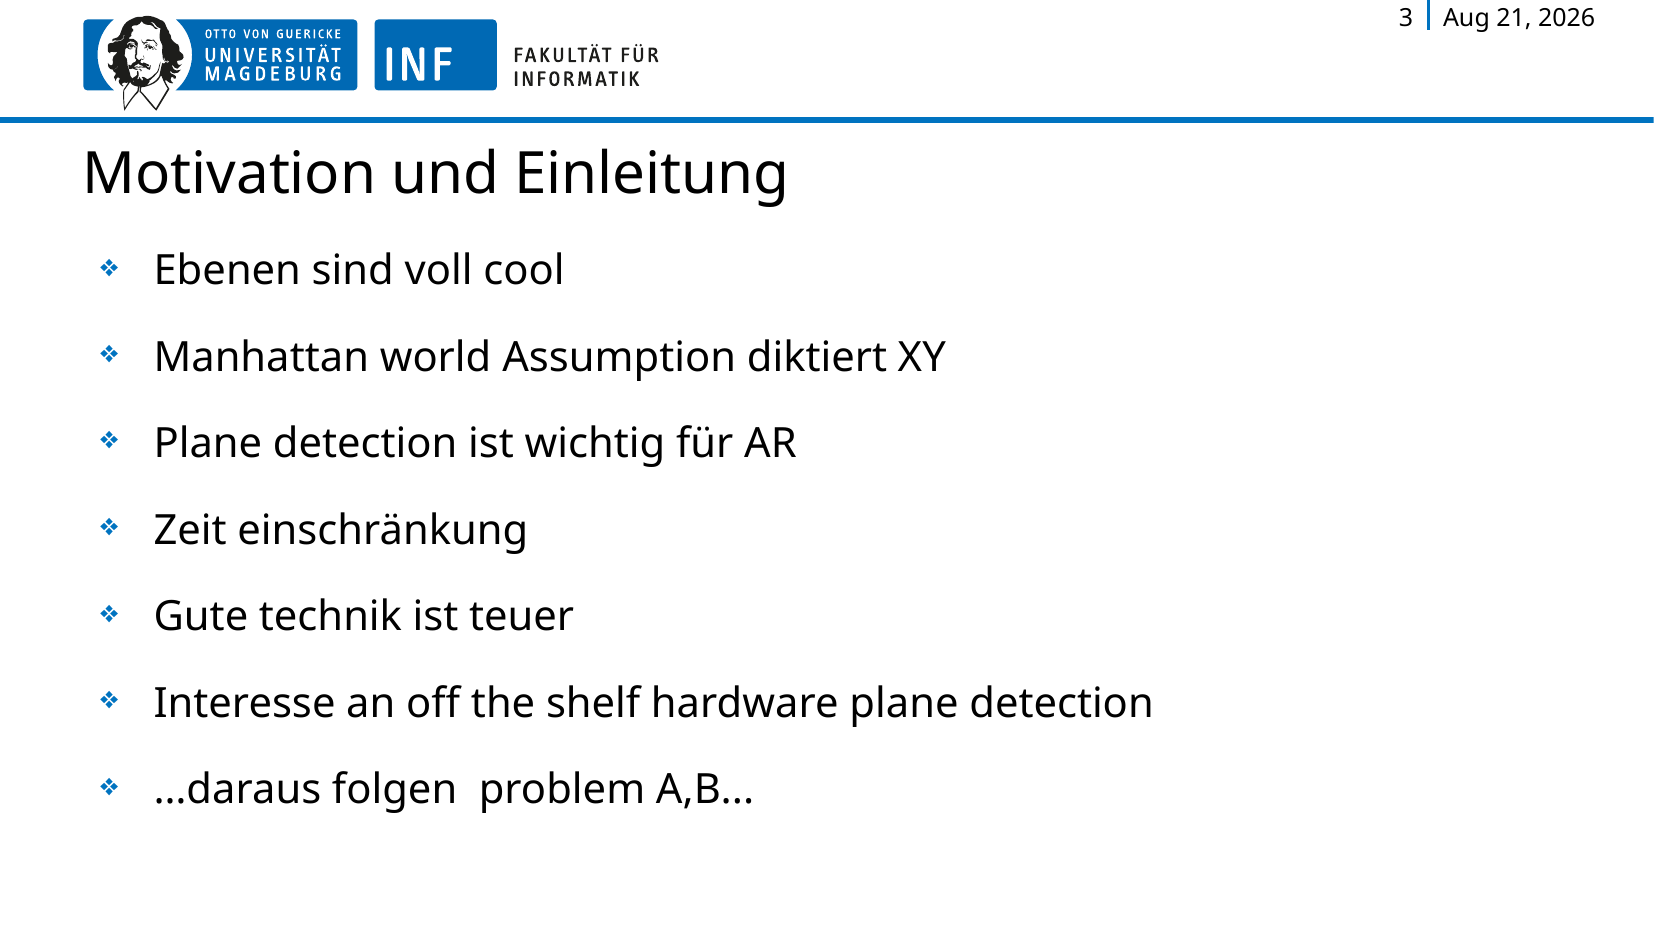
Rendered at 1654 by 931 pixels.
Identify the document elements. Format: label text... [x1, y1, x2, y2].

list Ebenen sind voll cool Manhattan world Assumption diktiert XY Plane detection ist wichtig für AR Zeit einschränkung Gute technik ist teuer Interesse an off the shelf hardware plane detection …daraus folgen problem A,B... [82, 240, 1571, 916]
title Motivation und Einleitung [82, 131, 1571, 211]
